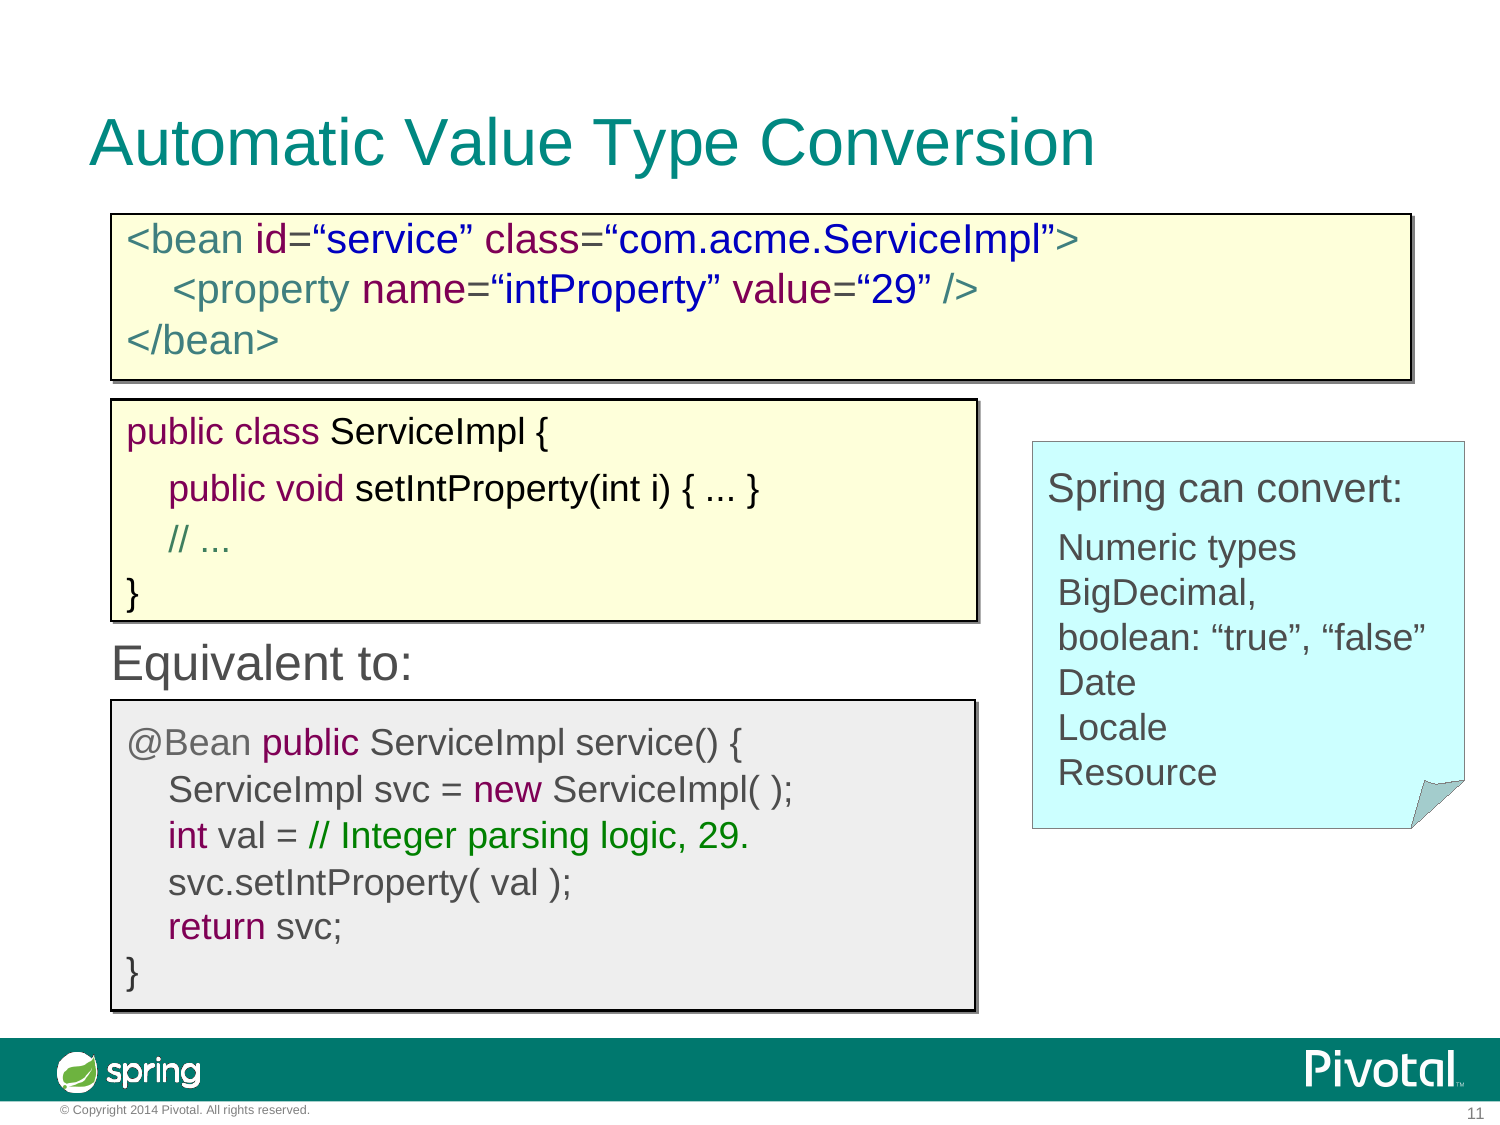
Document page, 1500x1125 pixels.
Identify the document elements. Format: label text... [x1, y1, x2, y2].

picture [1306, 1050, 1464, 1087]
text_box Spring can convert: Numeric types BigDecimal, boolean: “true”, “false” Date Locale Resource [1032, 453, 1455, 801]
picture [32, 1041, 210, 1103]
title Automatic Value Type Conversion [75, 45, 1426, 233]
list <bean id=“service” class=“com.acme.ServiceImpl”> <property name=“intProperty” value=“29” /> </bean> [111, 214, 1412, 381]
text_box Equivalent to: [96, 623, 429, 699]
text_box @Bean public ServiceImpl service() { ServiceImpl svc = new ServiceImpl( ); int val = // Integer parsing logic, 29. svc.setIntProperty( val ); return svc; } [111, 700, 976, 1011]
text_box [1032, 801, 1442, 829]
text_box [1032, 441, 1465, 789]
list public class ServiceImpl { public void setIntProperty(int i) { ... } // ... } [111, 399, 977, 621]
